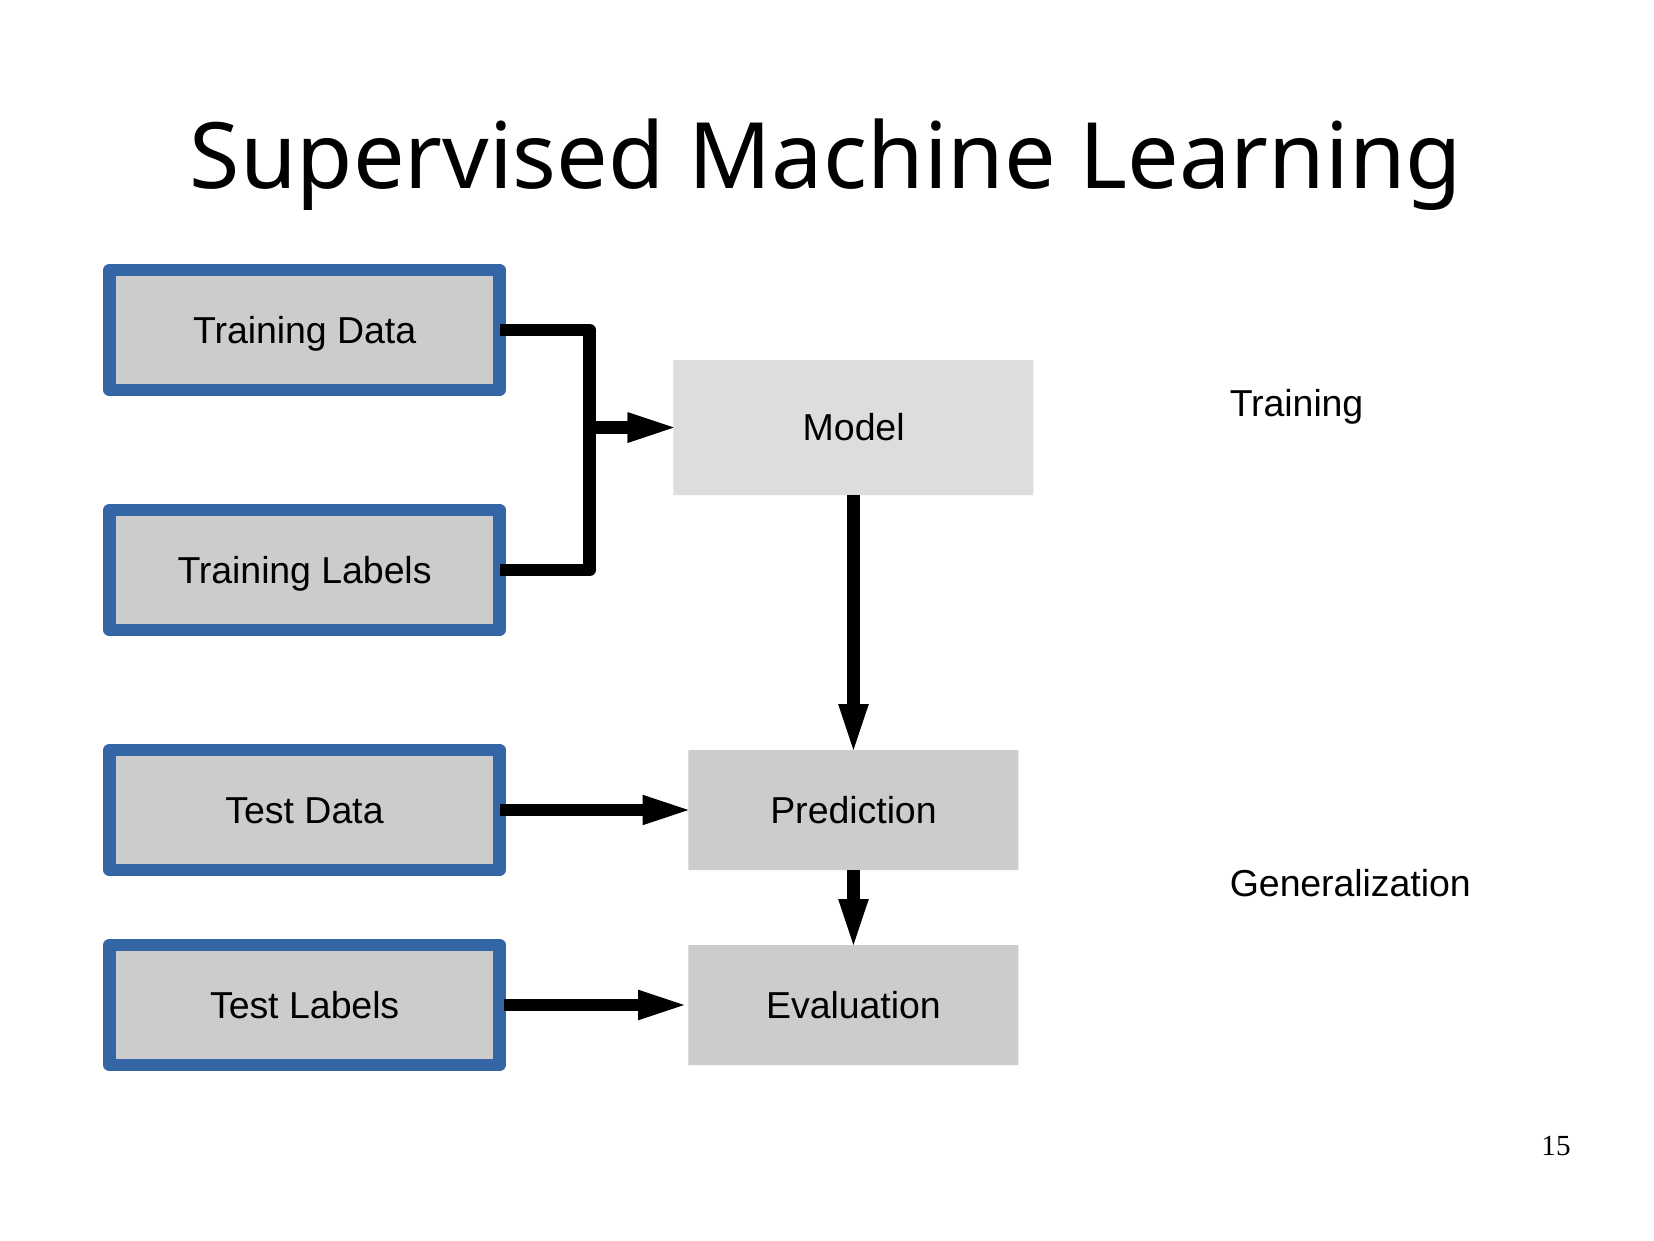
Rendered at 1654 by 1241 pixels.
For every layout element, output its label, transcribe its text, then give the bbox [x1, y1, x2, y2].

text_box Evaluation [688, 945, 1019, 1066]
title Supervised Machine Learning [82, 49, 1571, 257]
text_box Test Data [109, 750, 500, 871]
text_box Training Data [109, 270, 500, 391]
text_box Prediction [688, 750, 1019, 871]
text_box Test Labels [109, 945, 500, 1066]
text_box Generalization [1215, 855, 1531, 912]
text_box Training [1215, 375, 1396, 432]
text_box Model [673, 360, 1034, 496]
text_box Training Labels [109, 510, 500, 631]
